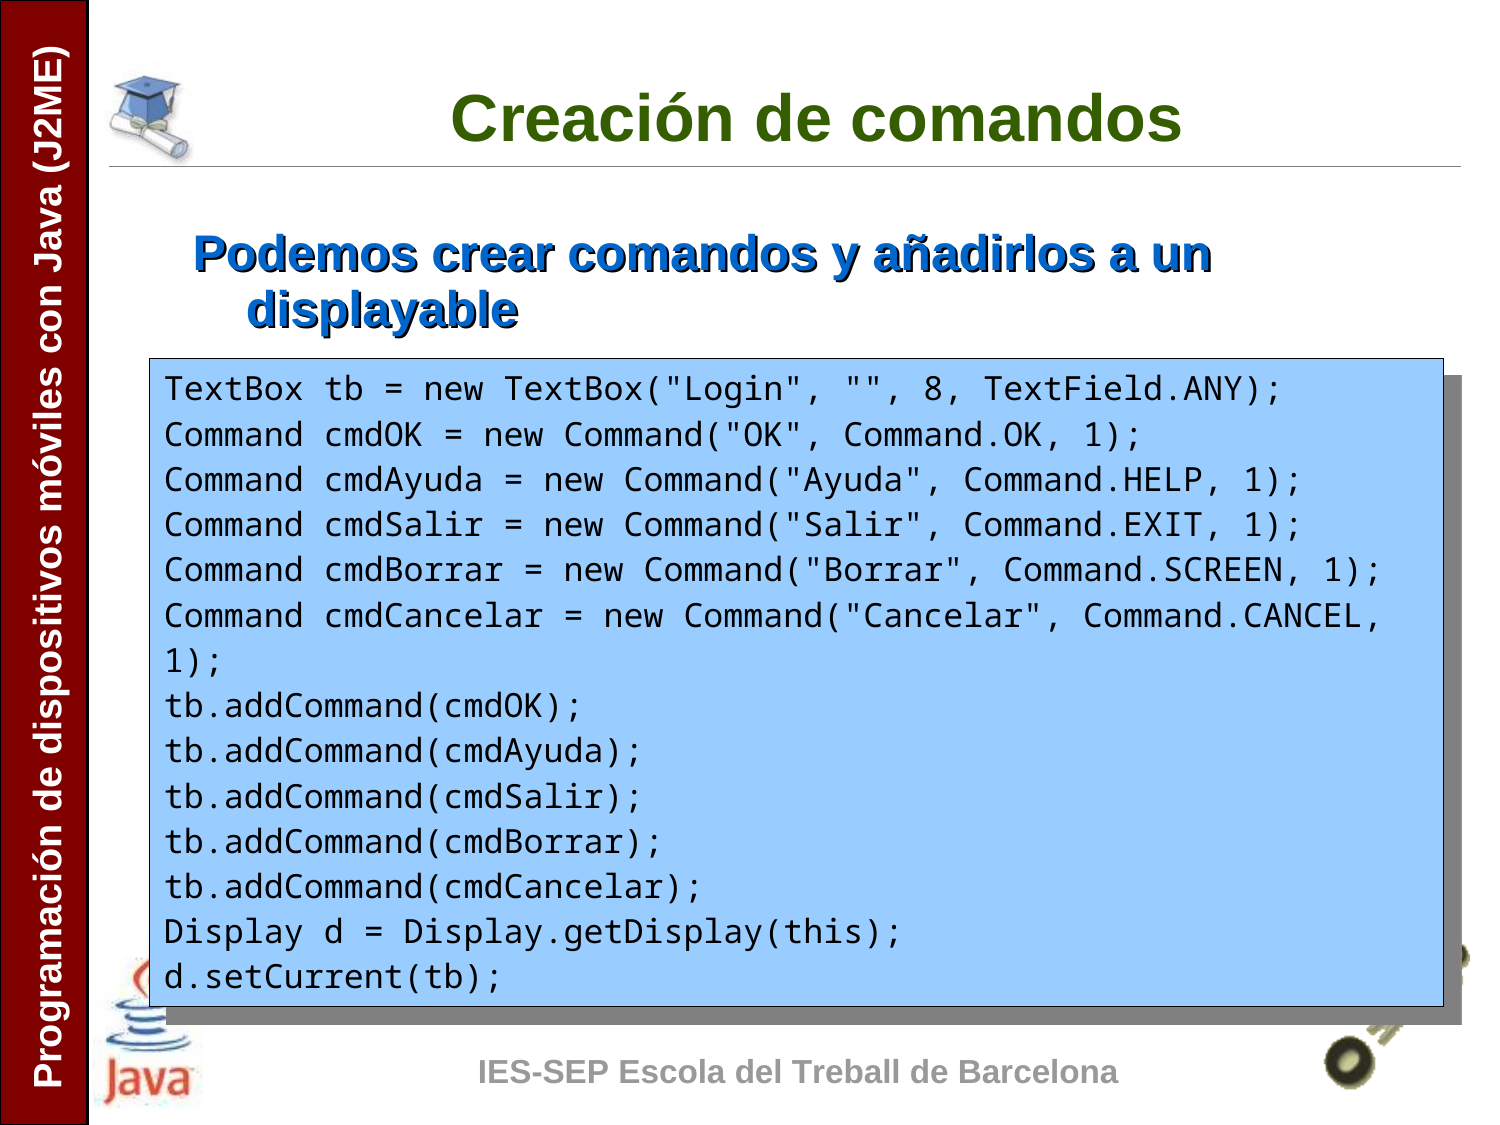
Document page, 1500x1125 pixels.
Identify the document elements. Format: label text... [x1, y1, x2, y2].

picture [1322, 939, 1471, 1094]
list Podemos crear comandos y añadirlos a un displayable [174, 224, 1451, 375]
picture [93, 61, 206, 174]
text_box TextBox tb = new TextBox("Login", "", 8, TextField.ANY); Command cmdOK = new Command("OK", Command.OK, 1); Command cmdAyuda = new Command("Ayuda", Command.HELP, 1); Command cmdSalir = new Command("Salir", Command.EXIT, 1); Command cmdBorrar = new Command("Borrar", Command.SCREEN, 1); Command cmdCancelar = new Command("Cancelar", Command.CANCEL, 1); tb.addCommand(cmdOK); tb.addCommand(cmdAyuda); tb.addCommand(cmdSalir); tb.addCommand(cmdBorrar); tb.addCommand(cmdCancelar); Display d = Display.getDisplay(this); d.setCurrent(tb); [149, 358, 1444, 888]
picture [93, 931, 204, 1109]
title Creación de comandos [211, 75, 1424, 163]
